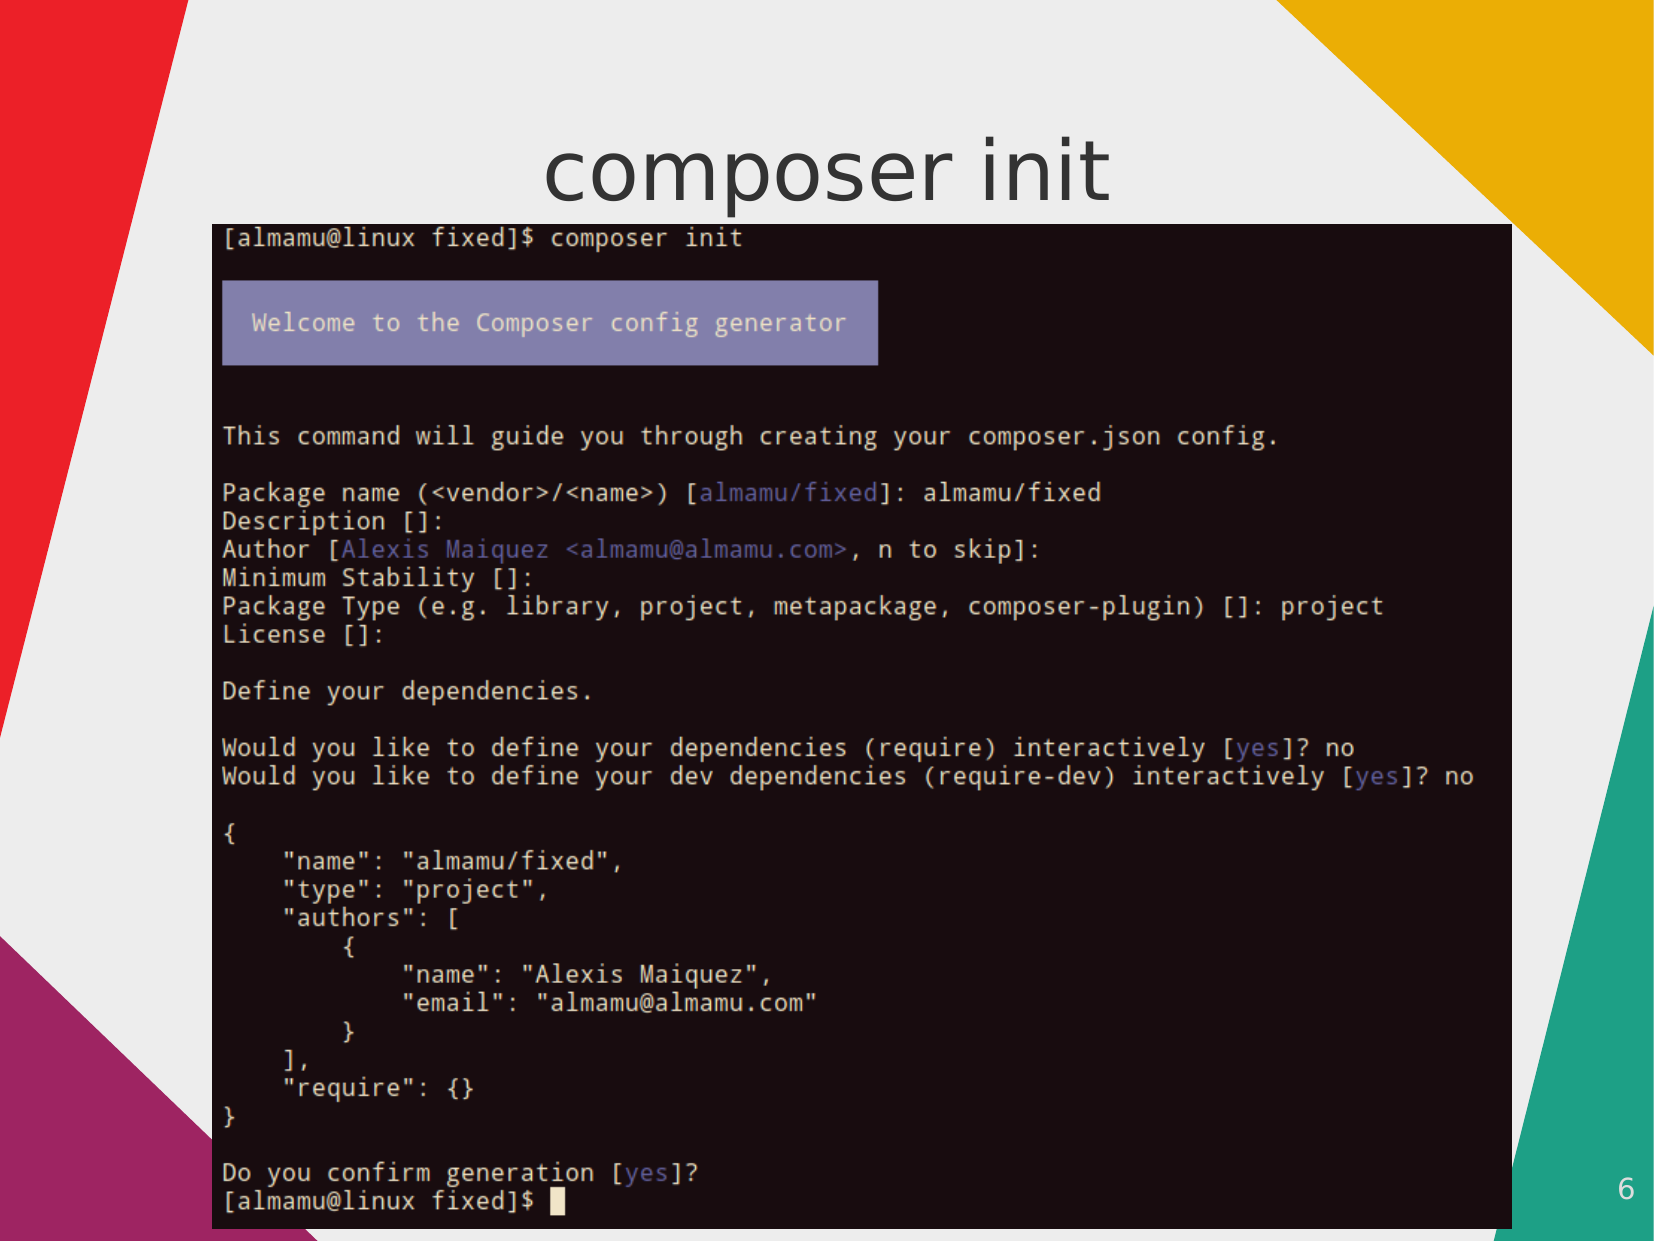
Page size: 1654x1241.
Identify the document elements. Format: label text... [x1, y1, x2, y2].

picture [212, 224, 1512, 1229]
title composer init [114, 73, 1539, 271]
